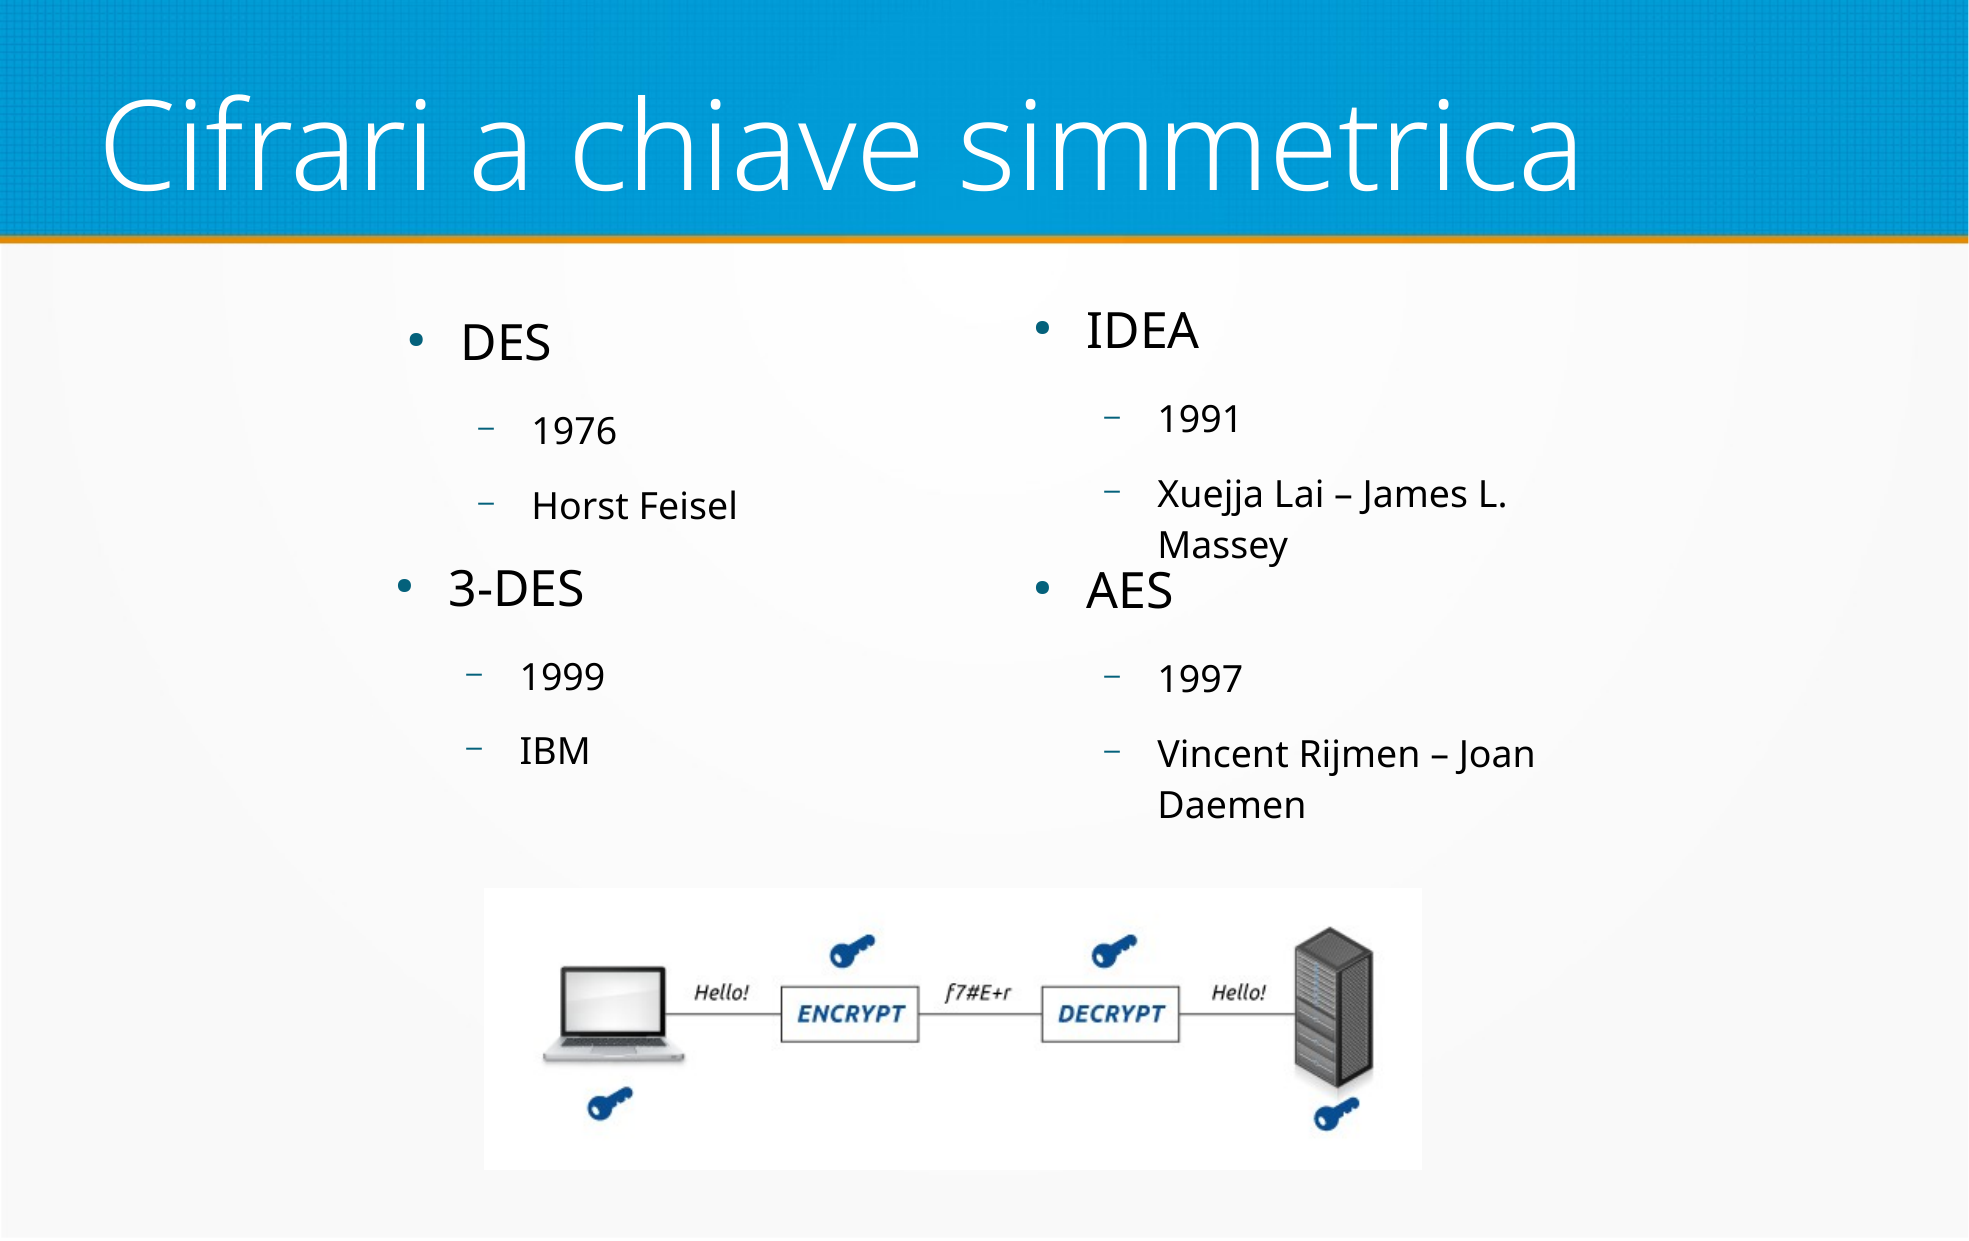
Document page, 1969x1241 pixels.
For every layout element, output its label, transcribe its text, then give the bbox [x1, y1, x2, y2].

list DES 1976 Horst Feisel [389, 307, 1015, 591]
title Cifrari a chiave simmetrica [98, 19, 1870, 227]
list IDEA 1991 Xuejja Lai – James L. Massey [1015, 295, 1630, 555]
list AES 1997 Vincent Rijmen – Joan Daemen [1015, 555, 1642, 865]
picture [0, 233, 1969, 1241]
list 3-DES 1999 IBM [377, 552, 993, 815]
